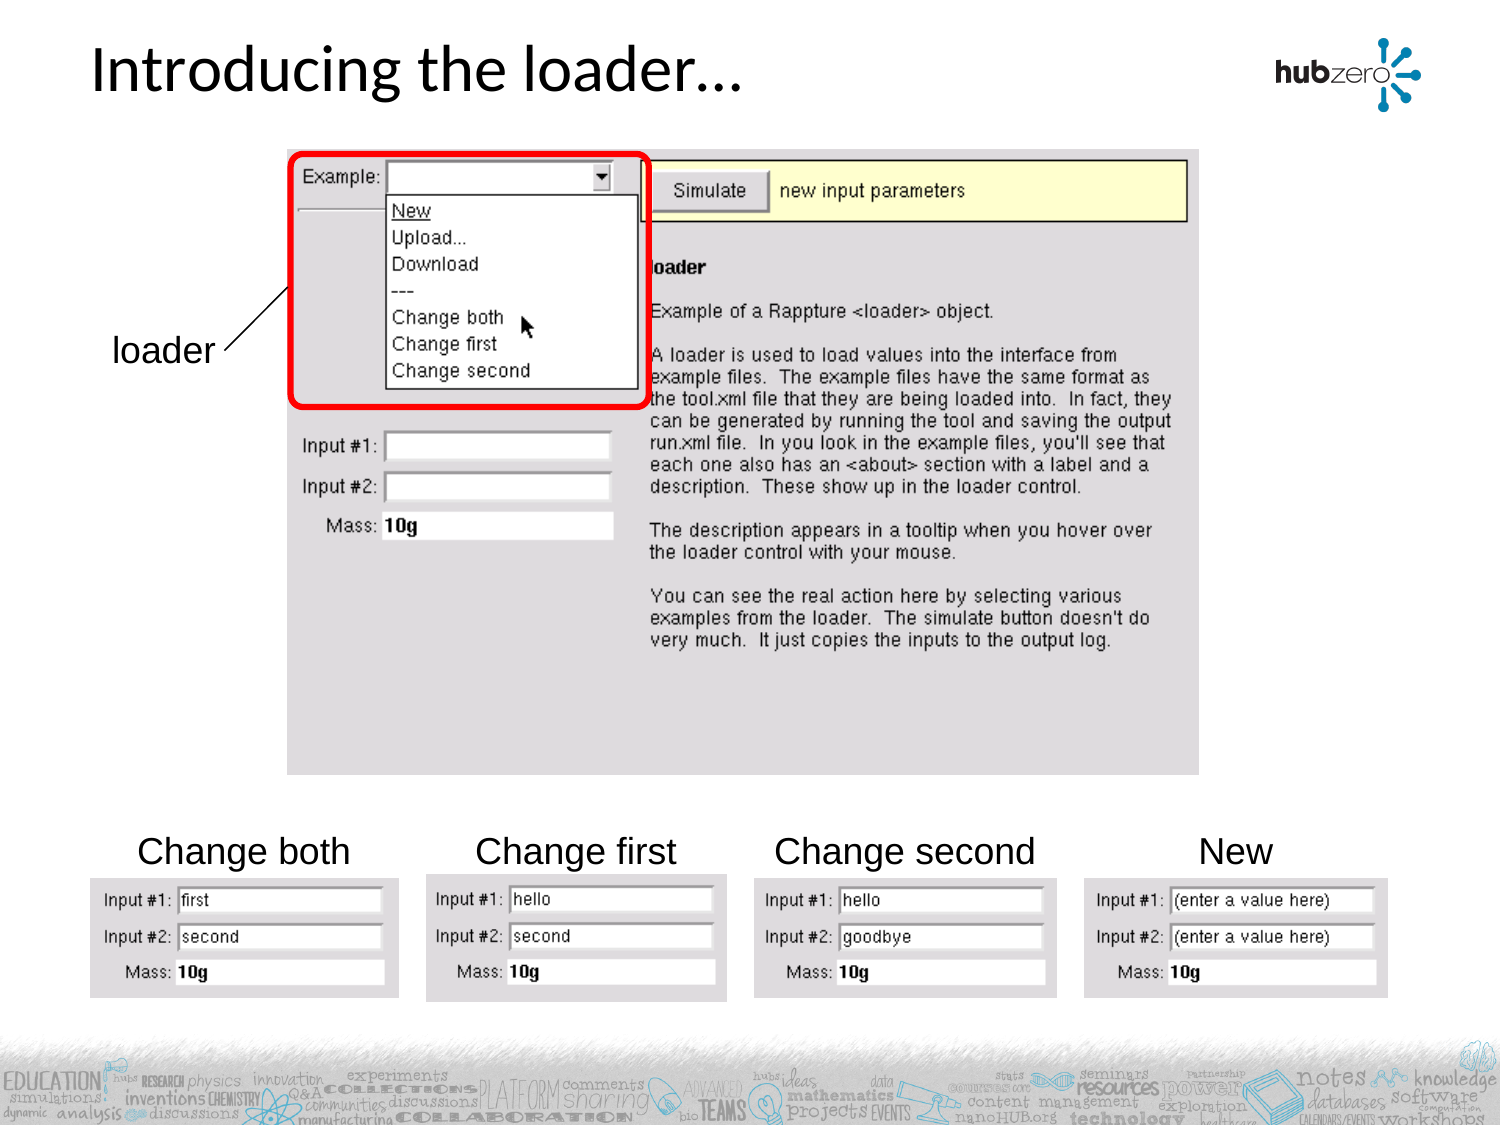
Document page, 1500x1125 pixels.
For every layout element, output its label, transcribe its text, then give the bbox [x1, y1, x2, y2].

text_box Introducing the loader… [75, 12, 1249, 118]
picture [426, 874, 727, 1002]
picture [1272, 35, 1424, 115]
text_box Change both [122, 819, 367, 880]
picture [1084, 878, 1388, 998]
text_box loader [97, 318, 231, 380]
picture [287, 149, 1199, 775]
text_box New [1183, 819, 1289, 880]
picture [0, 1034, 1500, 1125]
picture [754, 878, 1057, 998]
picture [90, 878, 399, 998]
picture [294, 158, 645, 403]
text_box Change second [759, 819, 1051, 880]
text_box Change first [460, 819, 692, 880]
